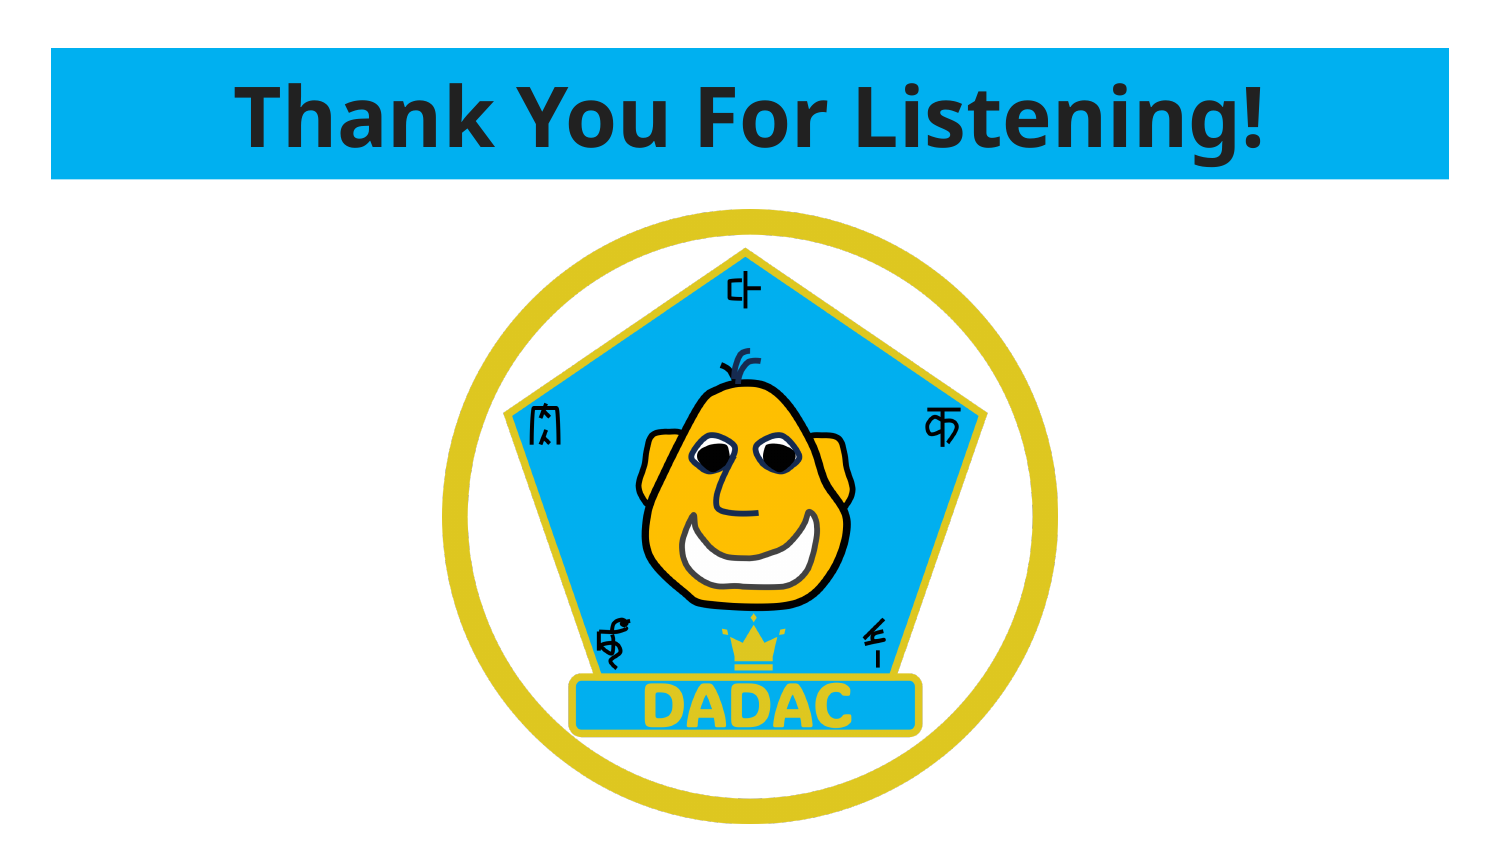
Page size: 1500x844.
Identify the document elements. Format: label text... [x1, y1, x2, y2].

picture [442, 209, 1058, 824]
title Thank You For Listening! [51, 48, 1449, 180]
